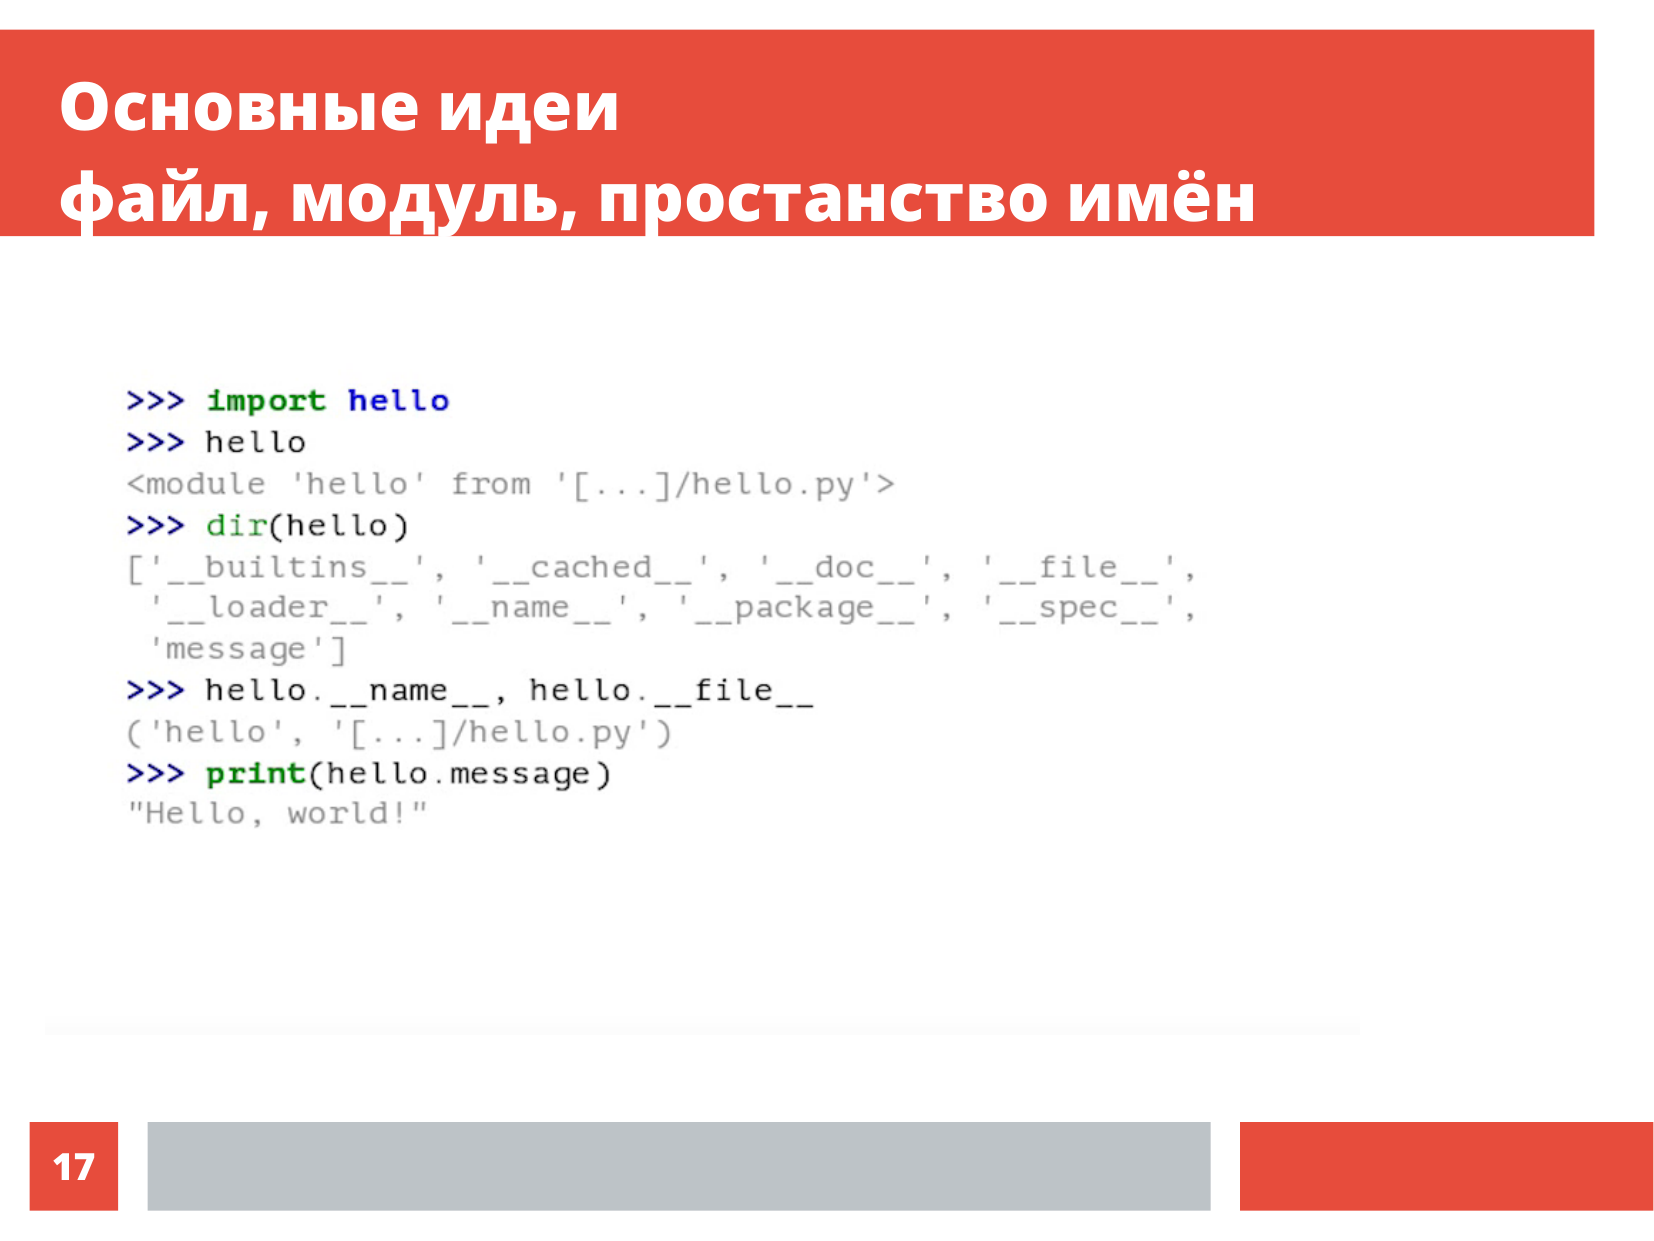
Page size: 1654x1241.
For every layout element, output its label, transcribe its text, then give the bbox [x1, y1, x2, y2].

title Основные идеи файл, модуль, простанство имён [59, 59, 1595, 207]
picture [45, 267, 1360, 1036]
